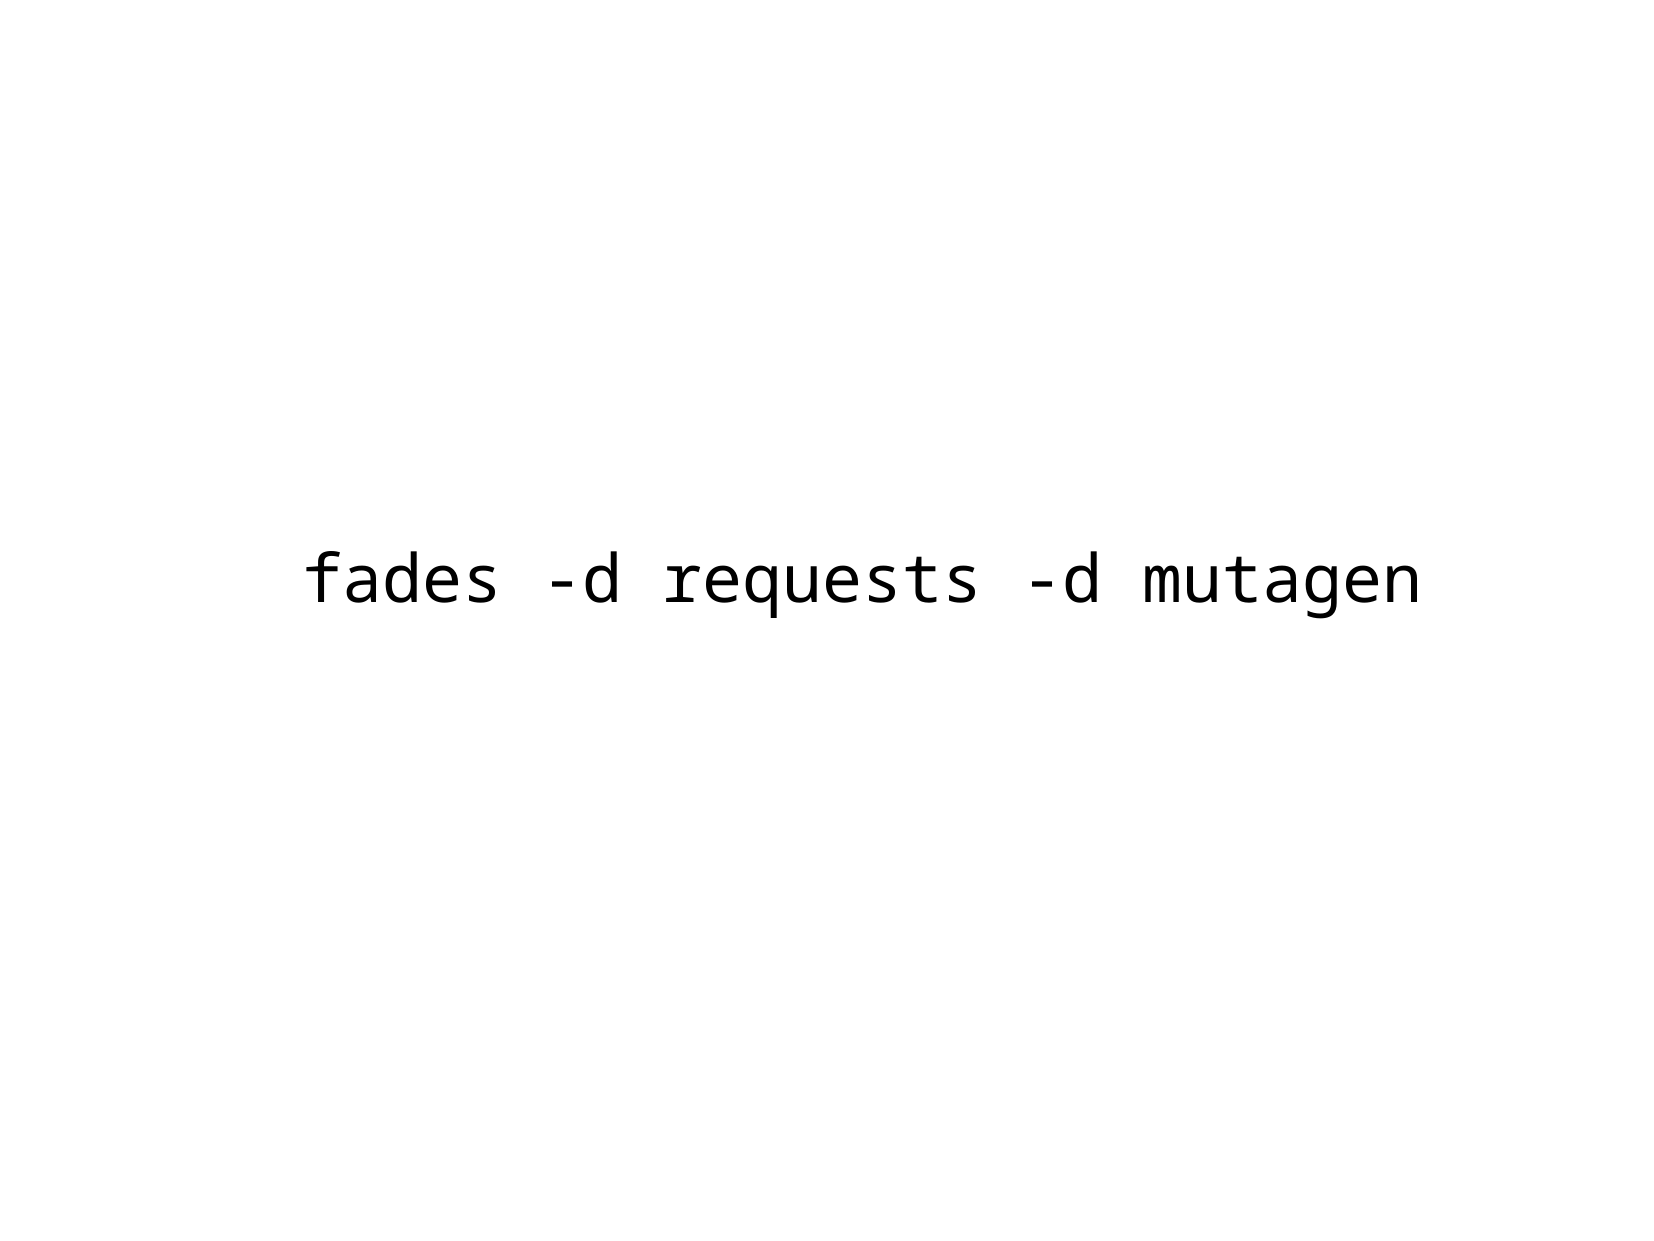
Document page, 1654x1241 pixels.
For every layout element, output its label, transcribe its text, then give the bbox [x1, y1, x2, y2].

list fades -d requests -d mutagen [82, 290, 1571, 1010]
